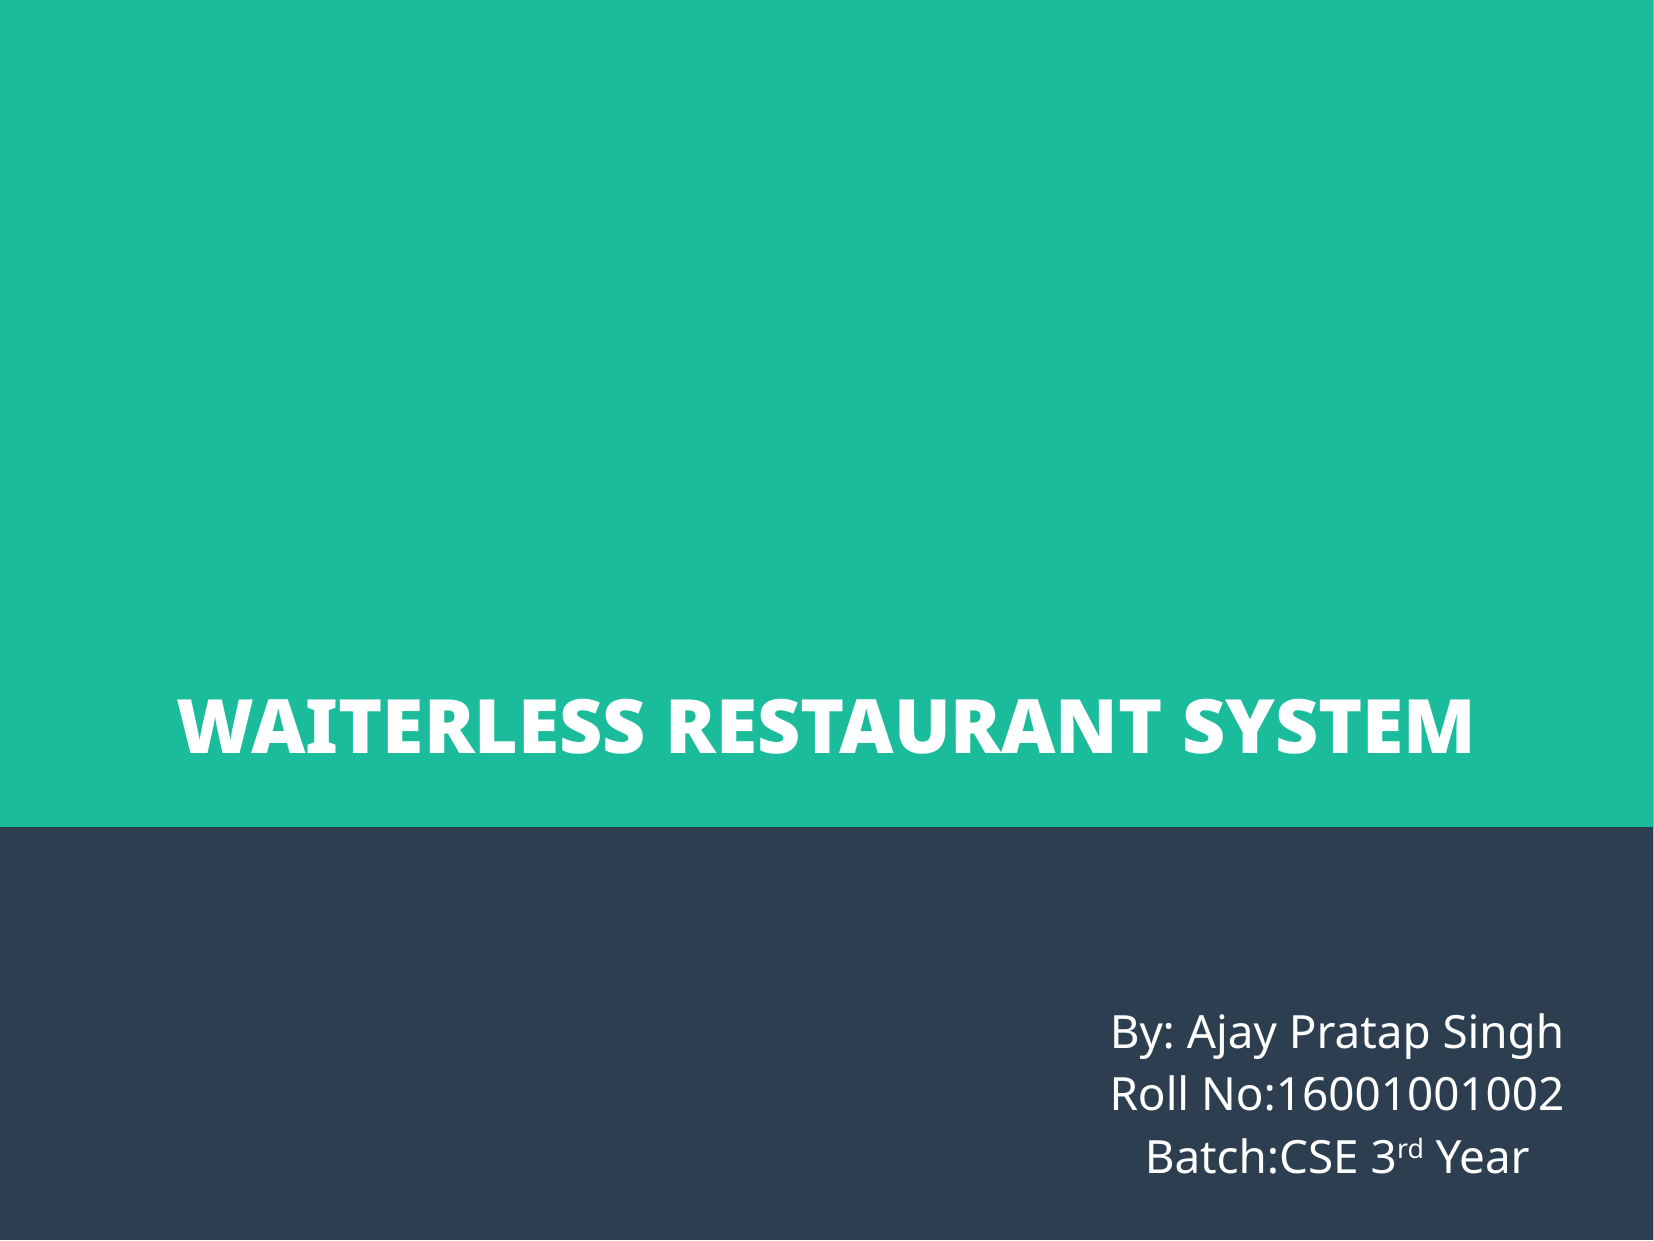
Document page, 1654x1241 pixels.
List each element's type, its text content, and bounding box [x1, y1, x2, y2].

subtitle By: Ajay Pratap Singh Roll No:16001001002 Batch:CSE 3rd Year [1080, 1005, 1595, 1182]
title WAITERLESS RESTAURANT SYSTEM [59, 620, 1595, 778]
